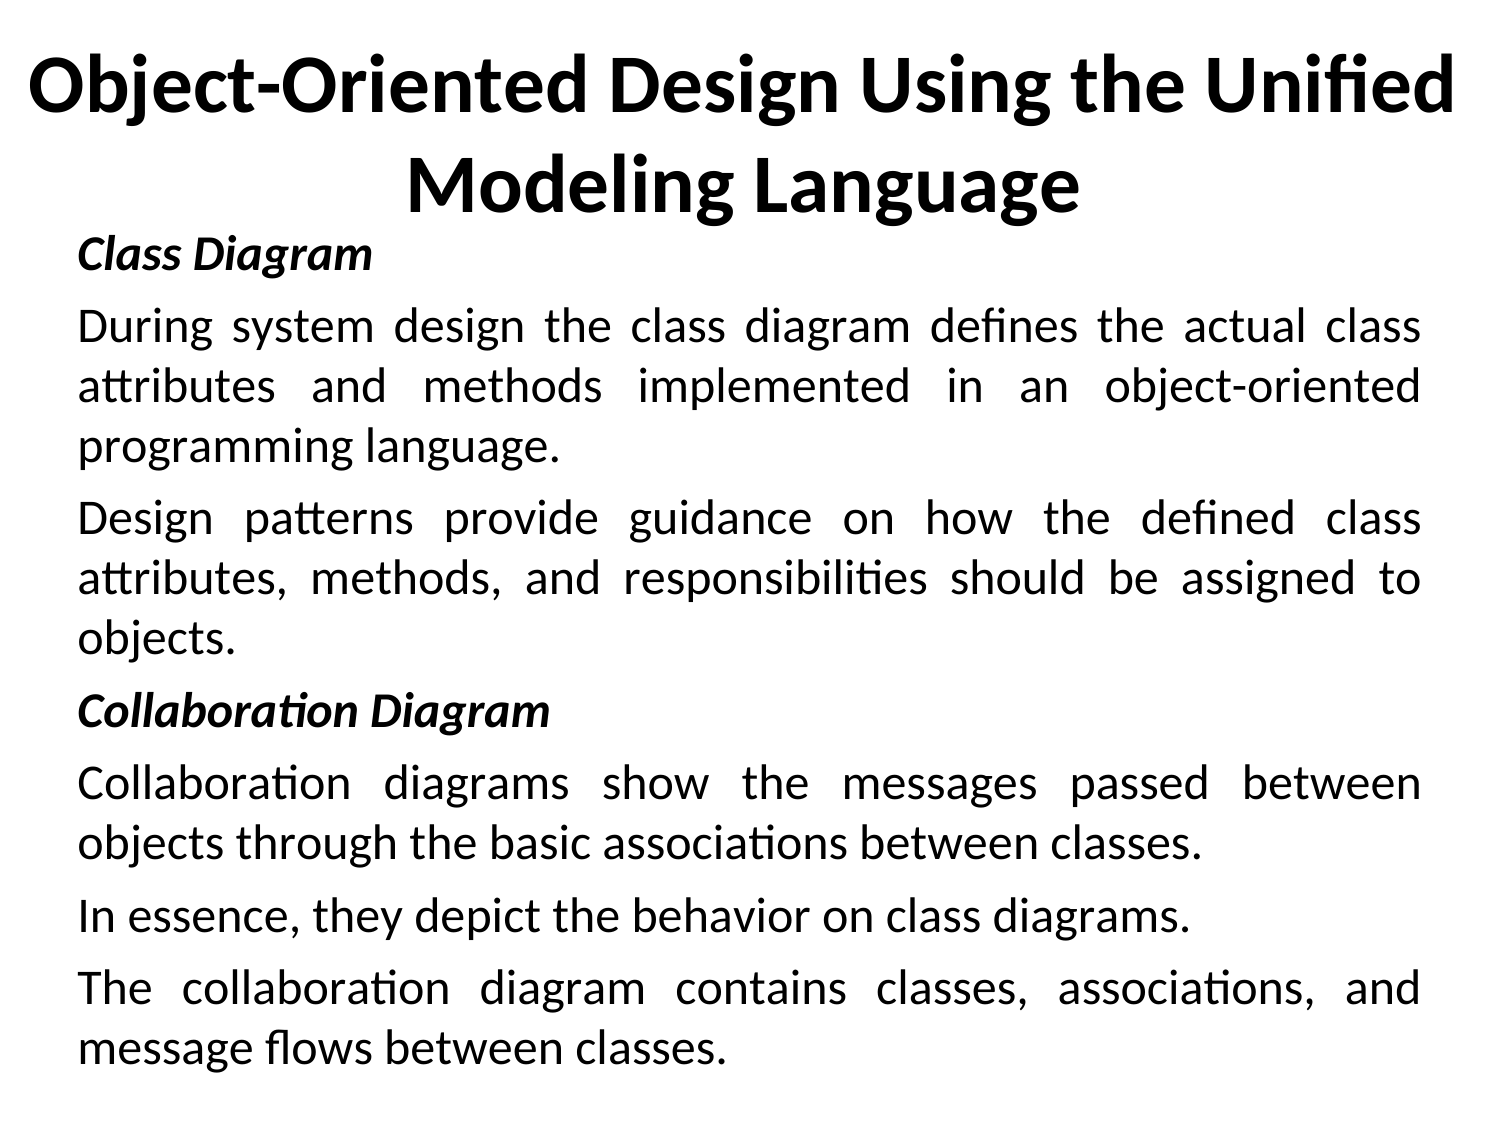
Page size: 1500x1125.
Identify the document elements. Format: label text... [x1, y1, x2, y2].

subtitle Class Diagram During system design the class diagram defines the actual class attributes and methods implemented in an object-oriented programming language. Design patterns provide guidance on how the defined class attributes, methods, and responsibilities should be assigned to objects. Collaboration Diagram Collaboration diagrams show the messages passed between objects through the basic associations between classes. In essence, they depict the behavior on class diagrams. The collaboration diagram contains classes, associations, and message flows between classes. [62, 212, 1438, 1088]
title Object-Oriented Design Using the Unified Modeling Language [0, 21, 1488, 238]
